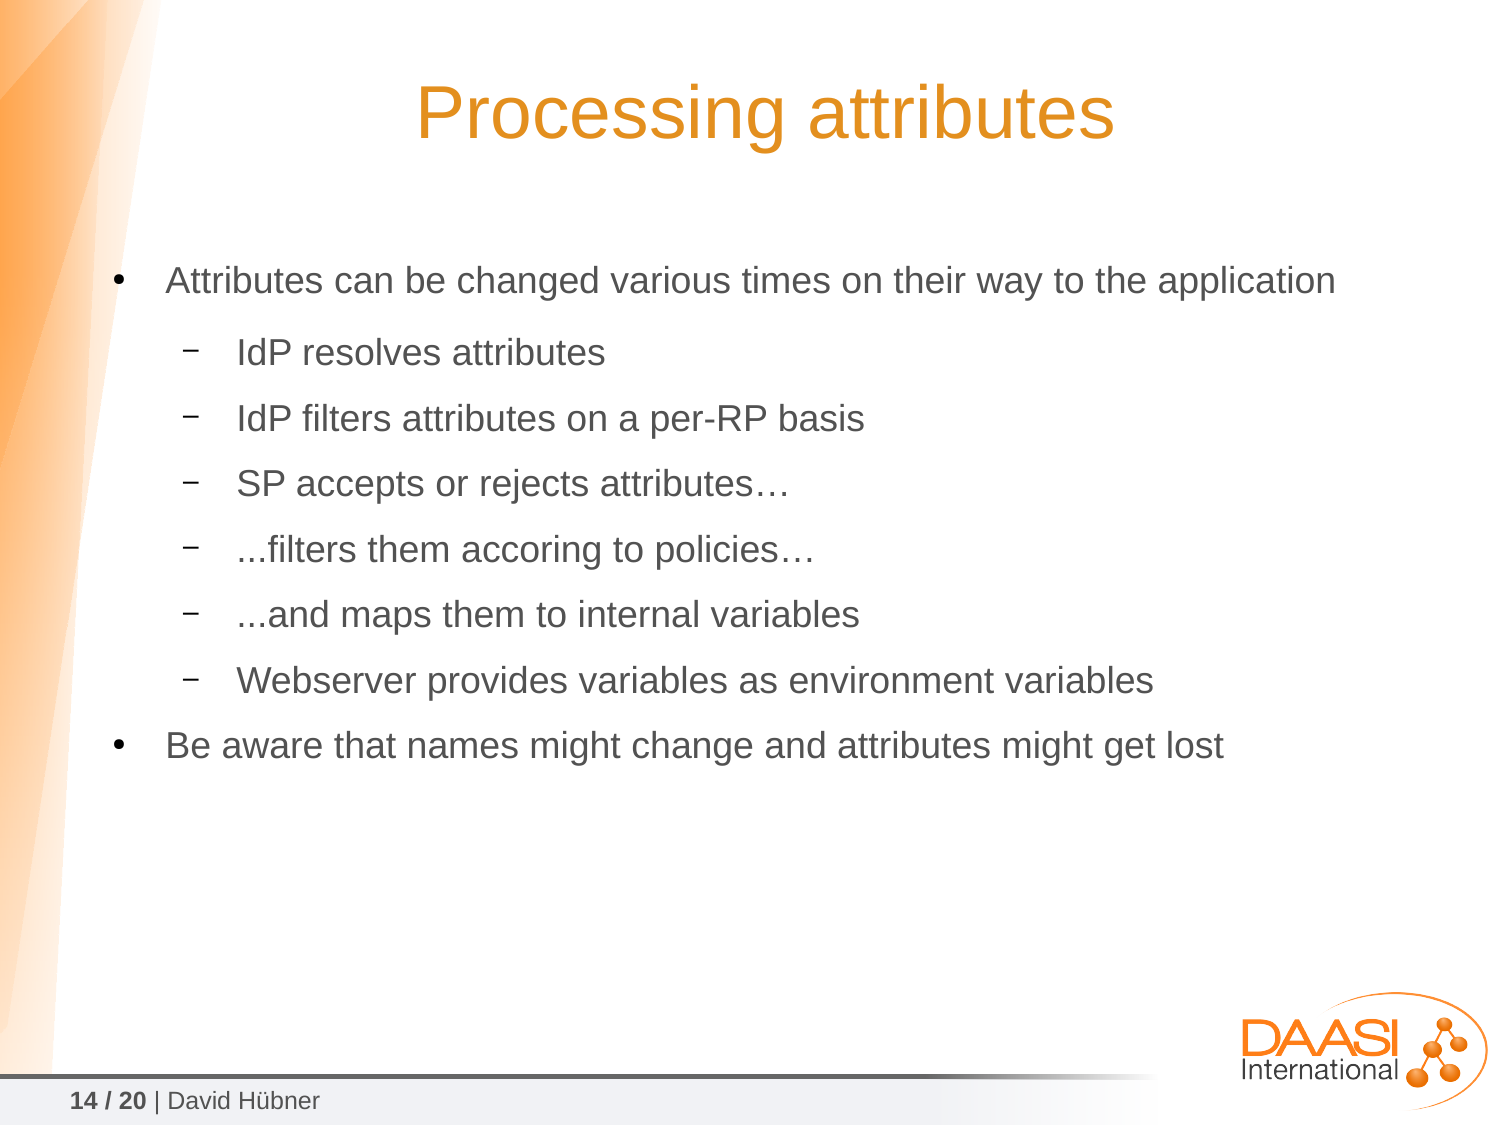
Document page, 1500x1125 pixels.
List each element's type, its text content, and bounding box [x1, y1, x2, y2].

title Processing attributes [91, 48, 1441, 178]
list Attributes can be changed various times on their way to the application IdP resolves attributes IdP filters attributes on a per-RP basis SP accepts or rejects attributes… ...filters them accoring to policies… ...and maps them to internal variables Webserver provides variables as environment variables Be aware that names might change and attributes might get lost [94, 259, 1441, 945]
picture [1240, 992, 1500, 1111]
